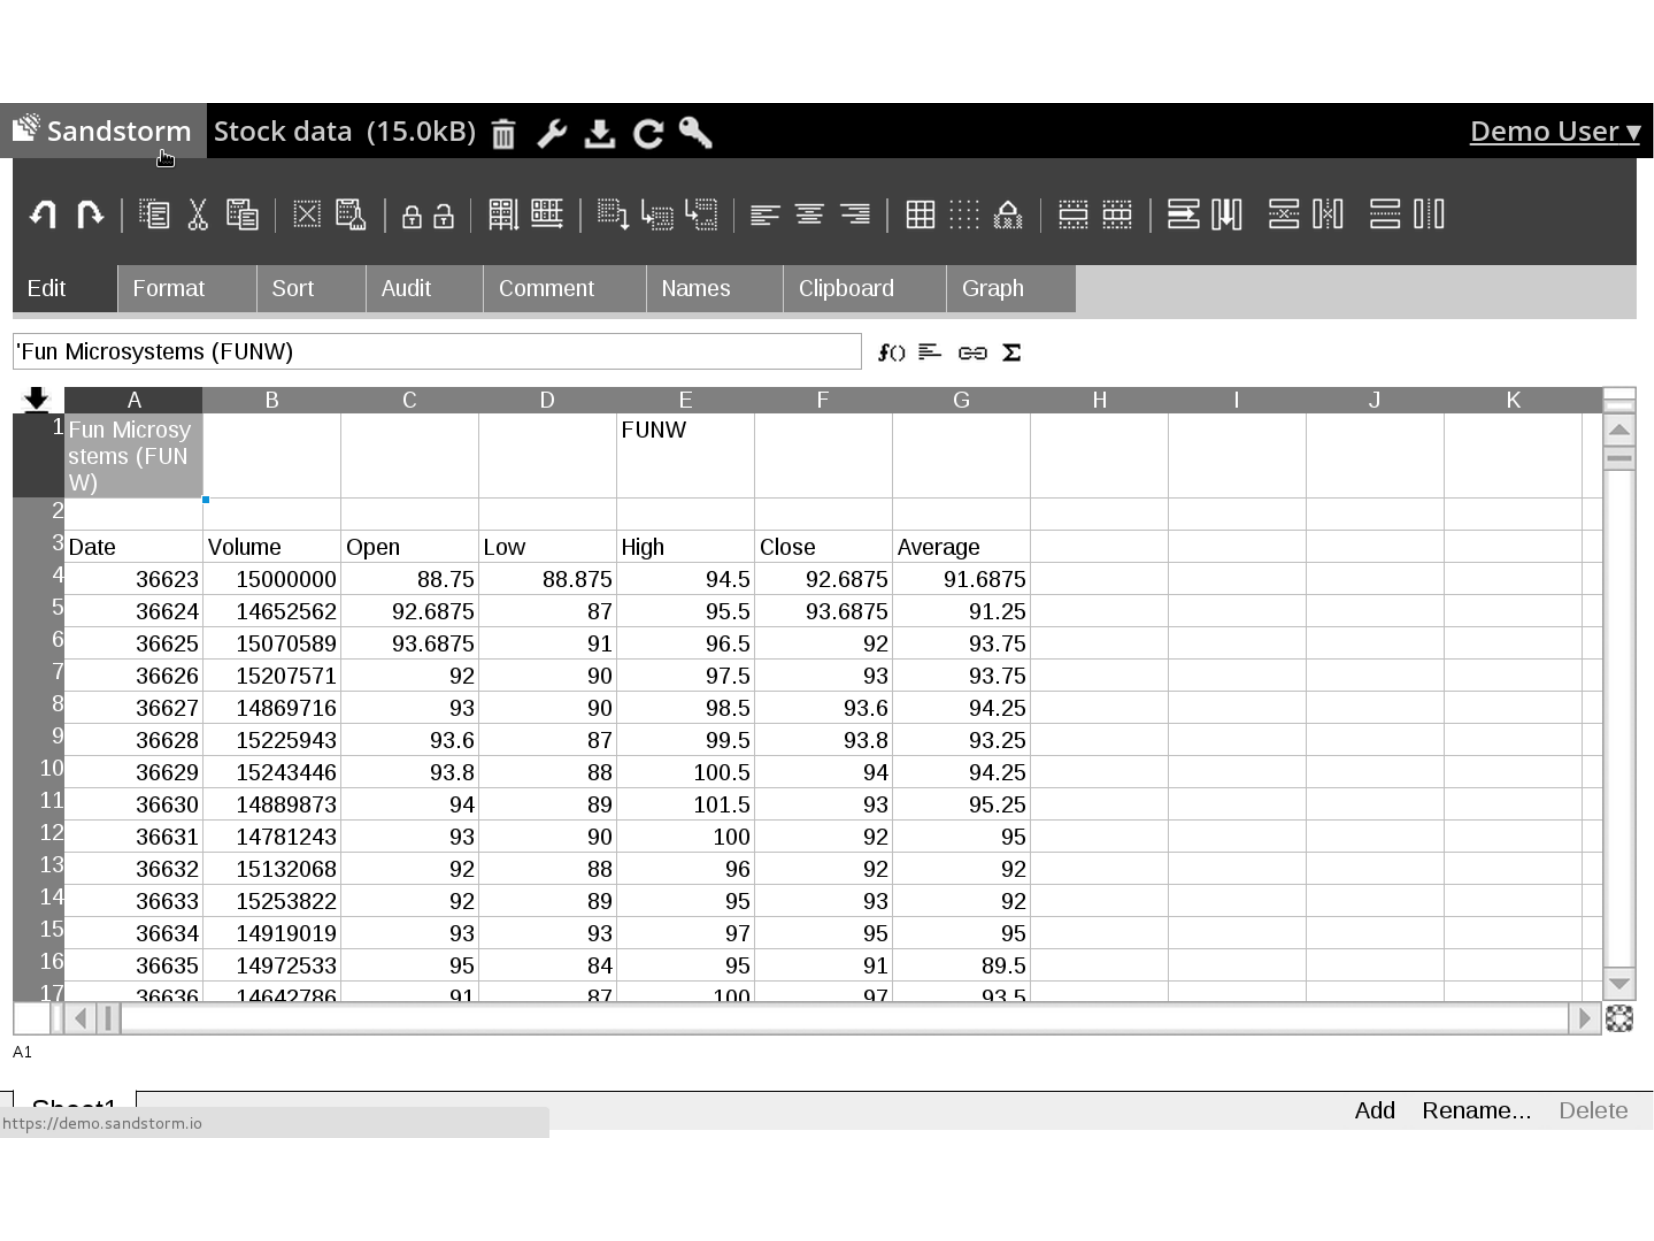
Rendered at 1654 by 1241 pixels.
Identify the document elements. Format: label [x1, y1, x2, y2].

picture [0, 103, 1654, 1138]
